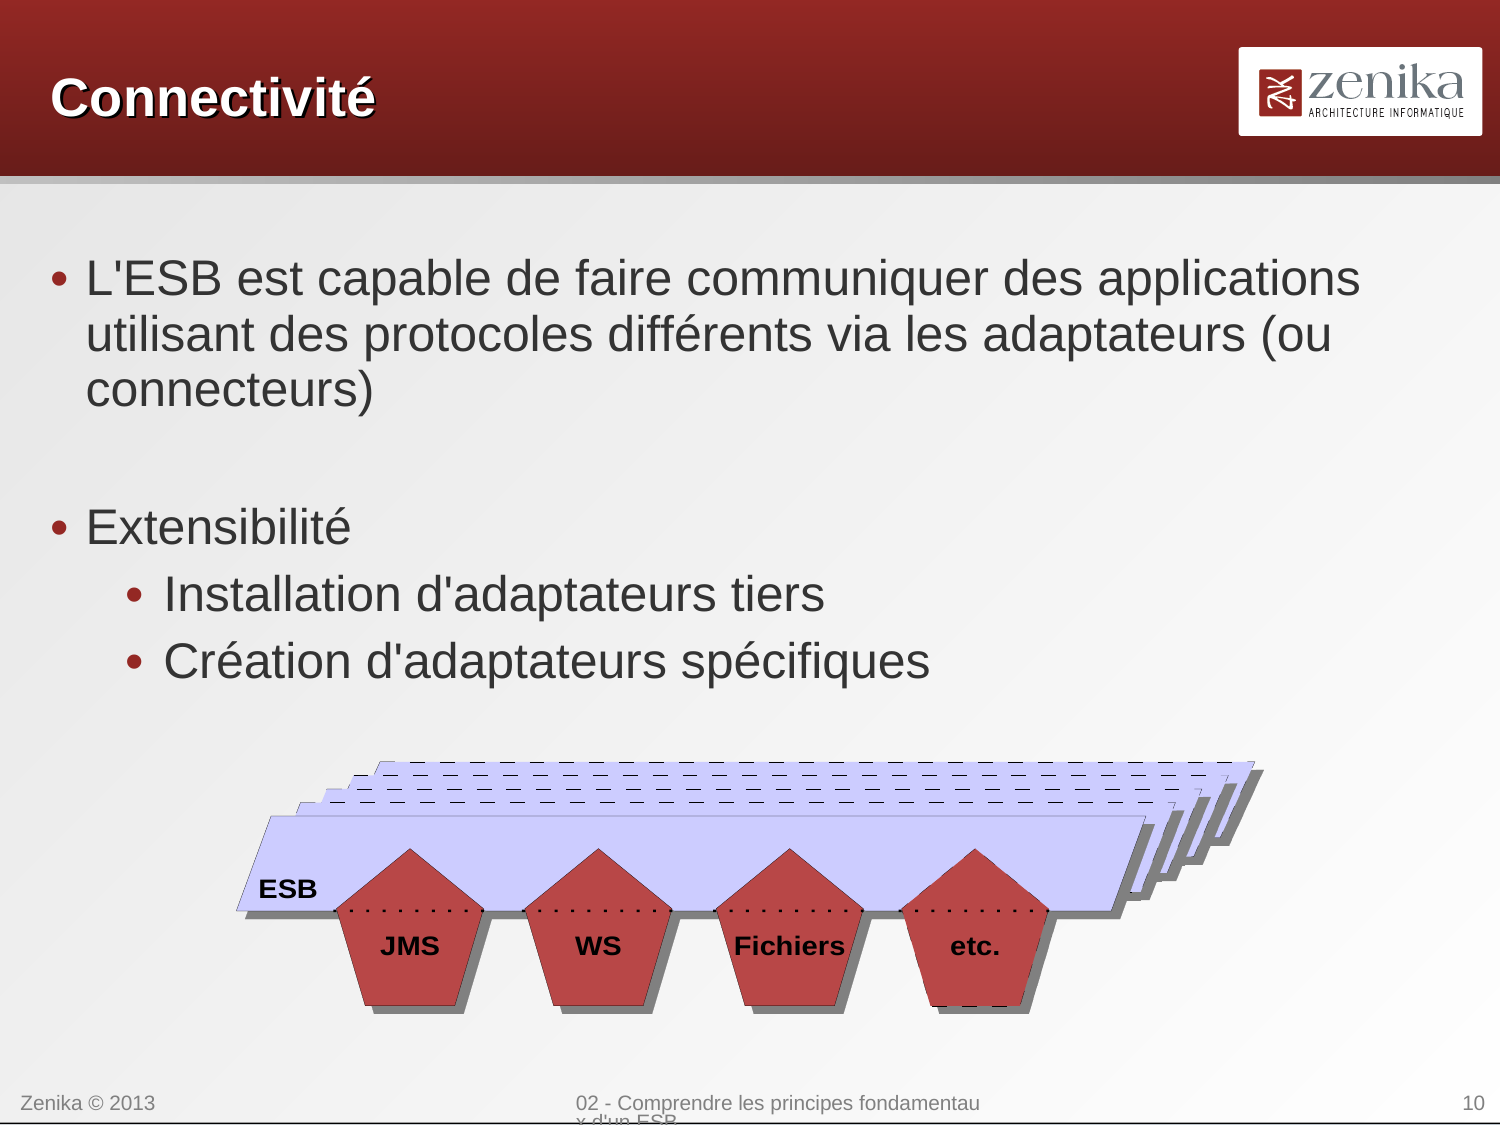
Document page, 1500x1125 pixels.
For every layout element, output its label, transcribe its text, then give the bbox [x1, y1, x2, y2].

list L'ESB est capable de faire communiquer des applications utilisant des protocoles différents via les adaptateurs (ou connecteurs) Extensibilité Installation d'adaptateurs tiers Création d'adaptateurs spécifiques [50, 250, 1477, 1064]
picture [1257, 58, 1464, 125]
picture [236, 761, 1264, 1014]
title Connectivité [50, 22, 1206, 172]
